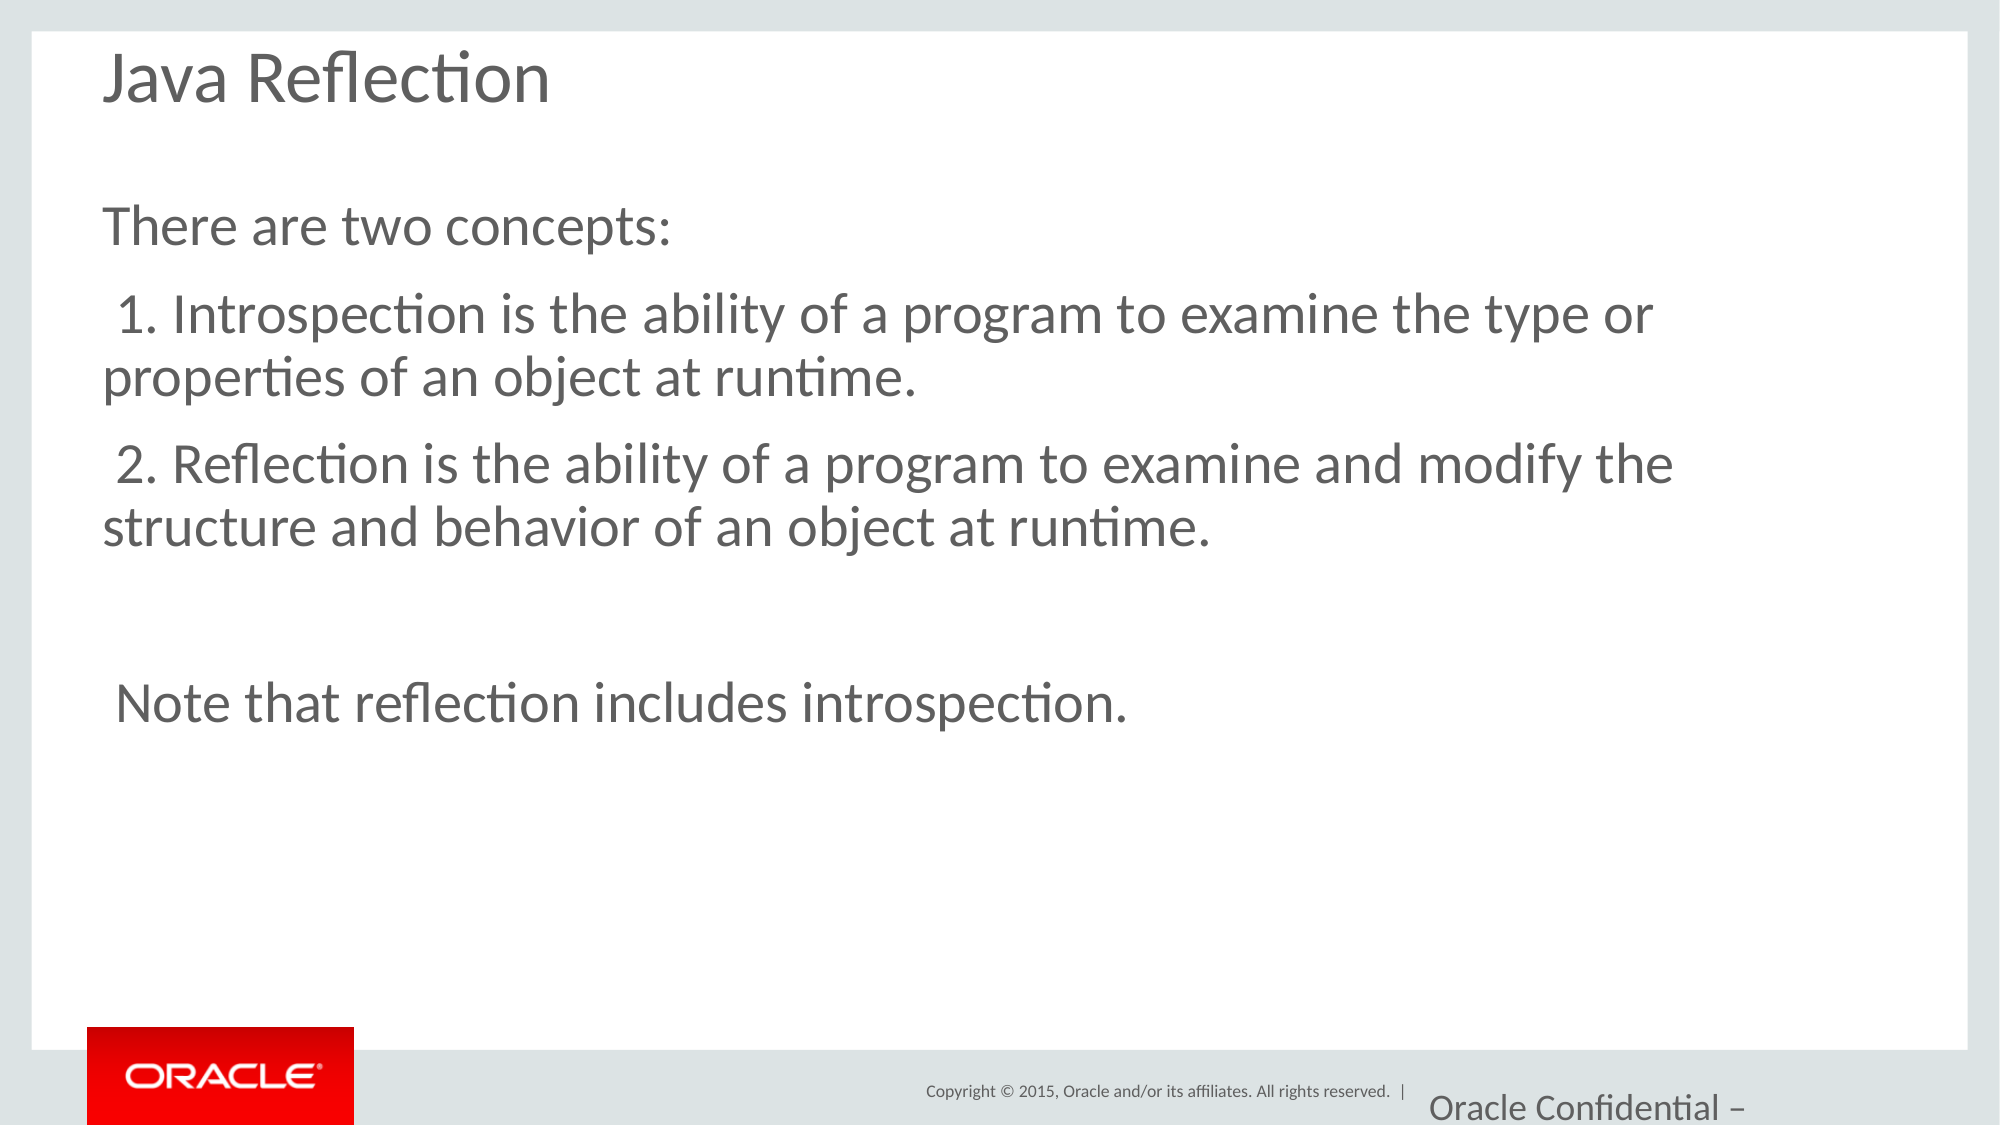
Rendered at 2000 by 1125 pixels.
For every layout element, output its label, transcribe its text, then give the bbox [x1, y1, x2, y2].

picture [87, 1027, 354, 1125]
title Java Reflection [87, 37, 1913, 121]
list There are two concepts: 1. Introspection is the ability of a program to examine the type or properties of an object at runtime. 2. Reflection is the ability of a program to examine and modify the structure and behavior of an object at runtime. Note that reflection includes introspection. [87, 187, 1913, 913]
footer Oracle Confidential – Restricted [1414, 1075, 1865, 1106]
